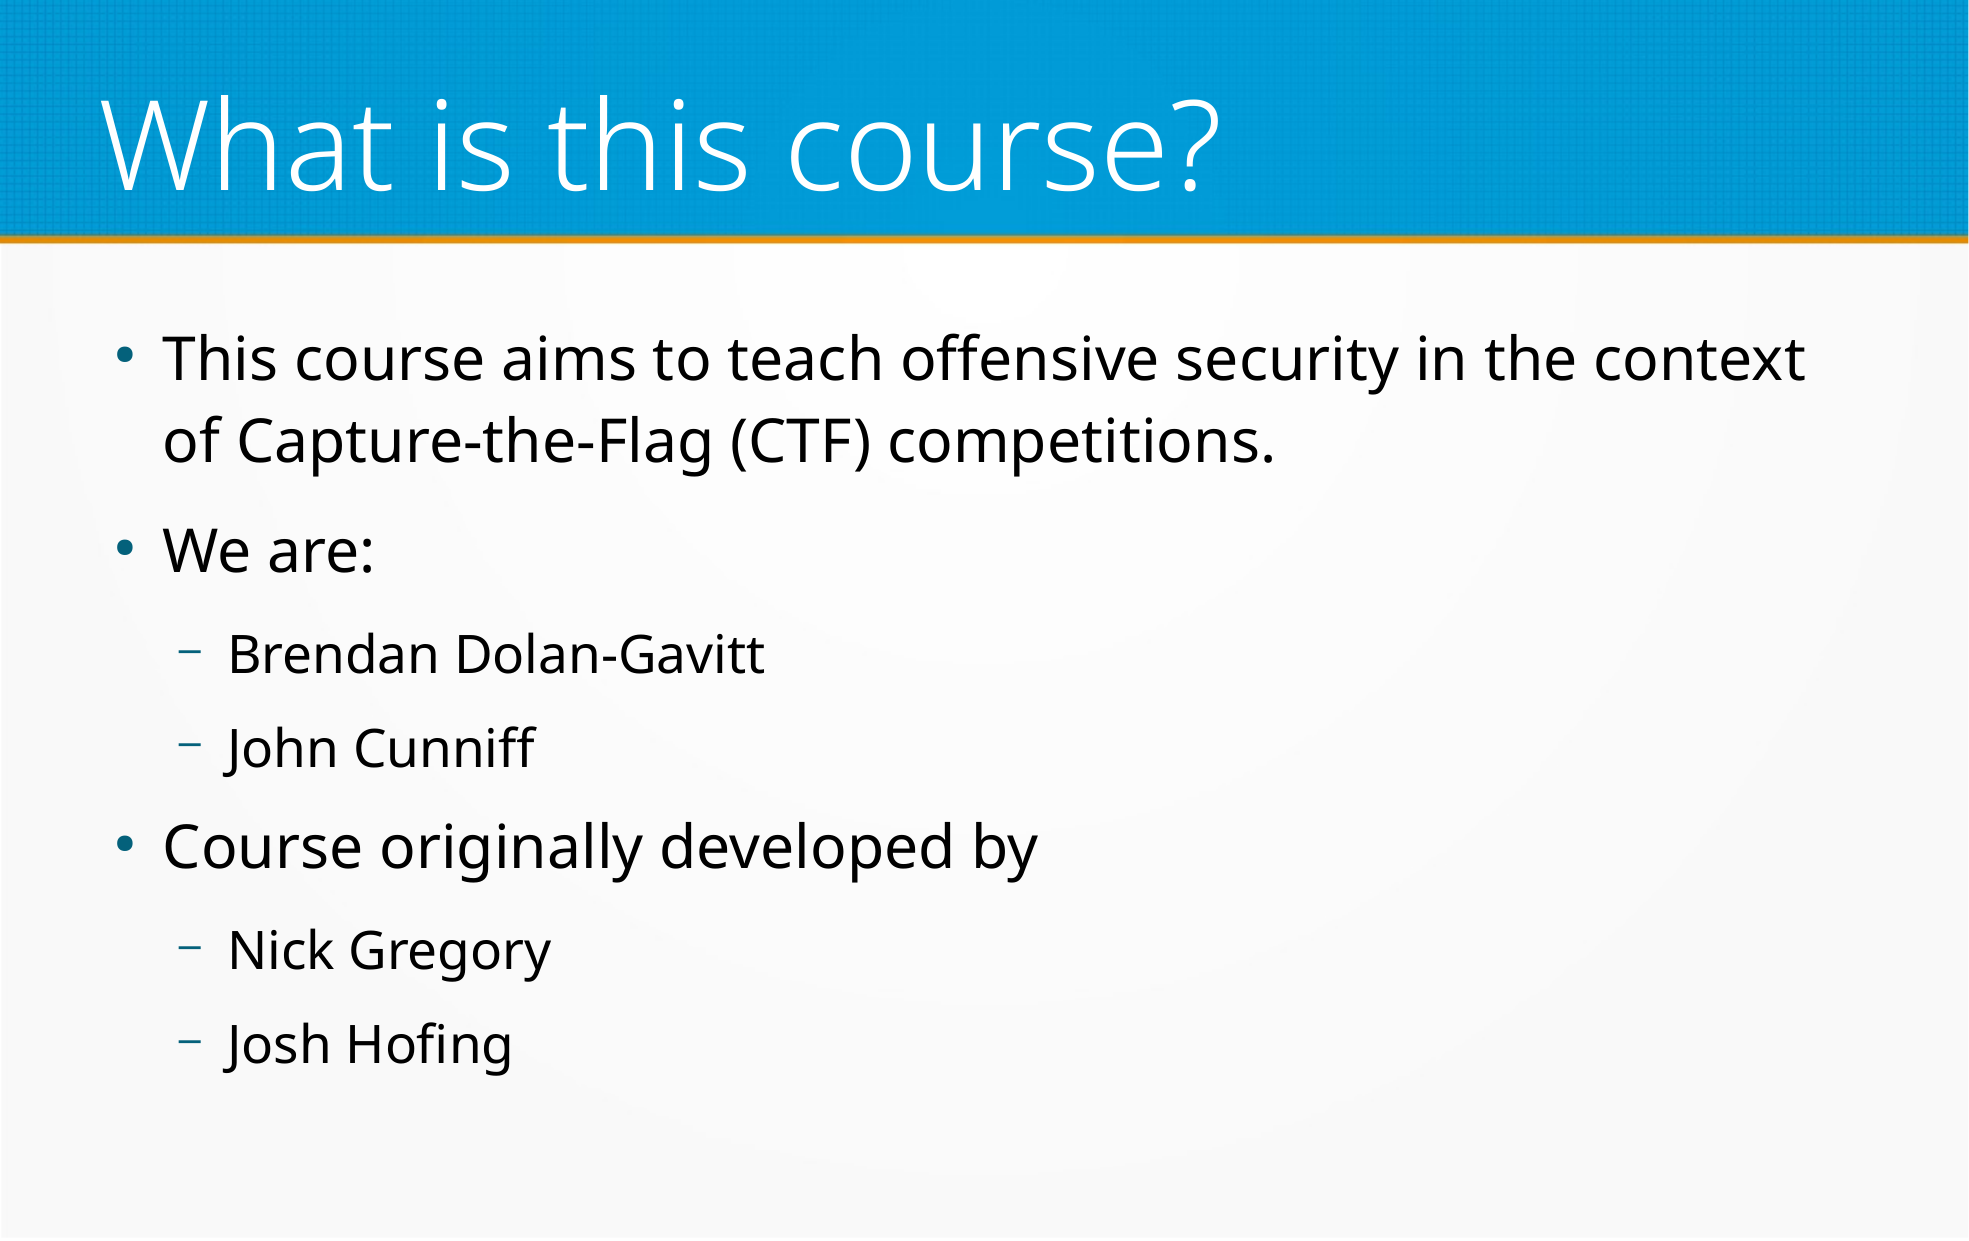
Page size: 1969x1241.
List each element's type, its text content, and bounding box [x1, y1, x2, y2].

list This course aims to teach offensive security in the context of Capture-the-Flag (CTF) competitions. We are: Brendan Dolan-Gavitt John Cunniff Course originally developed by Nick Gregory Josh Hofing [98, 315, 1861, 1081]
picture [0, 233, 1969, 1241]
title What is this course? [98, 19, 1870, 227]
